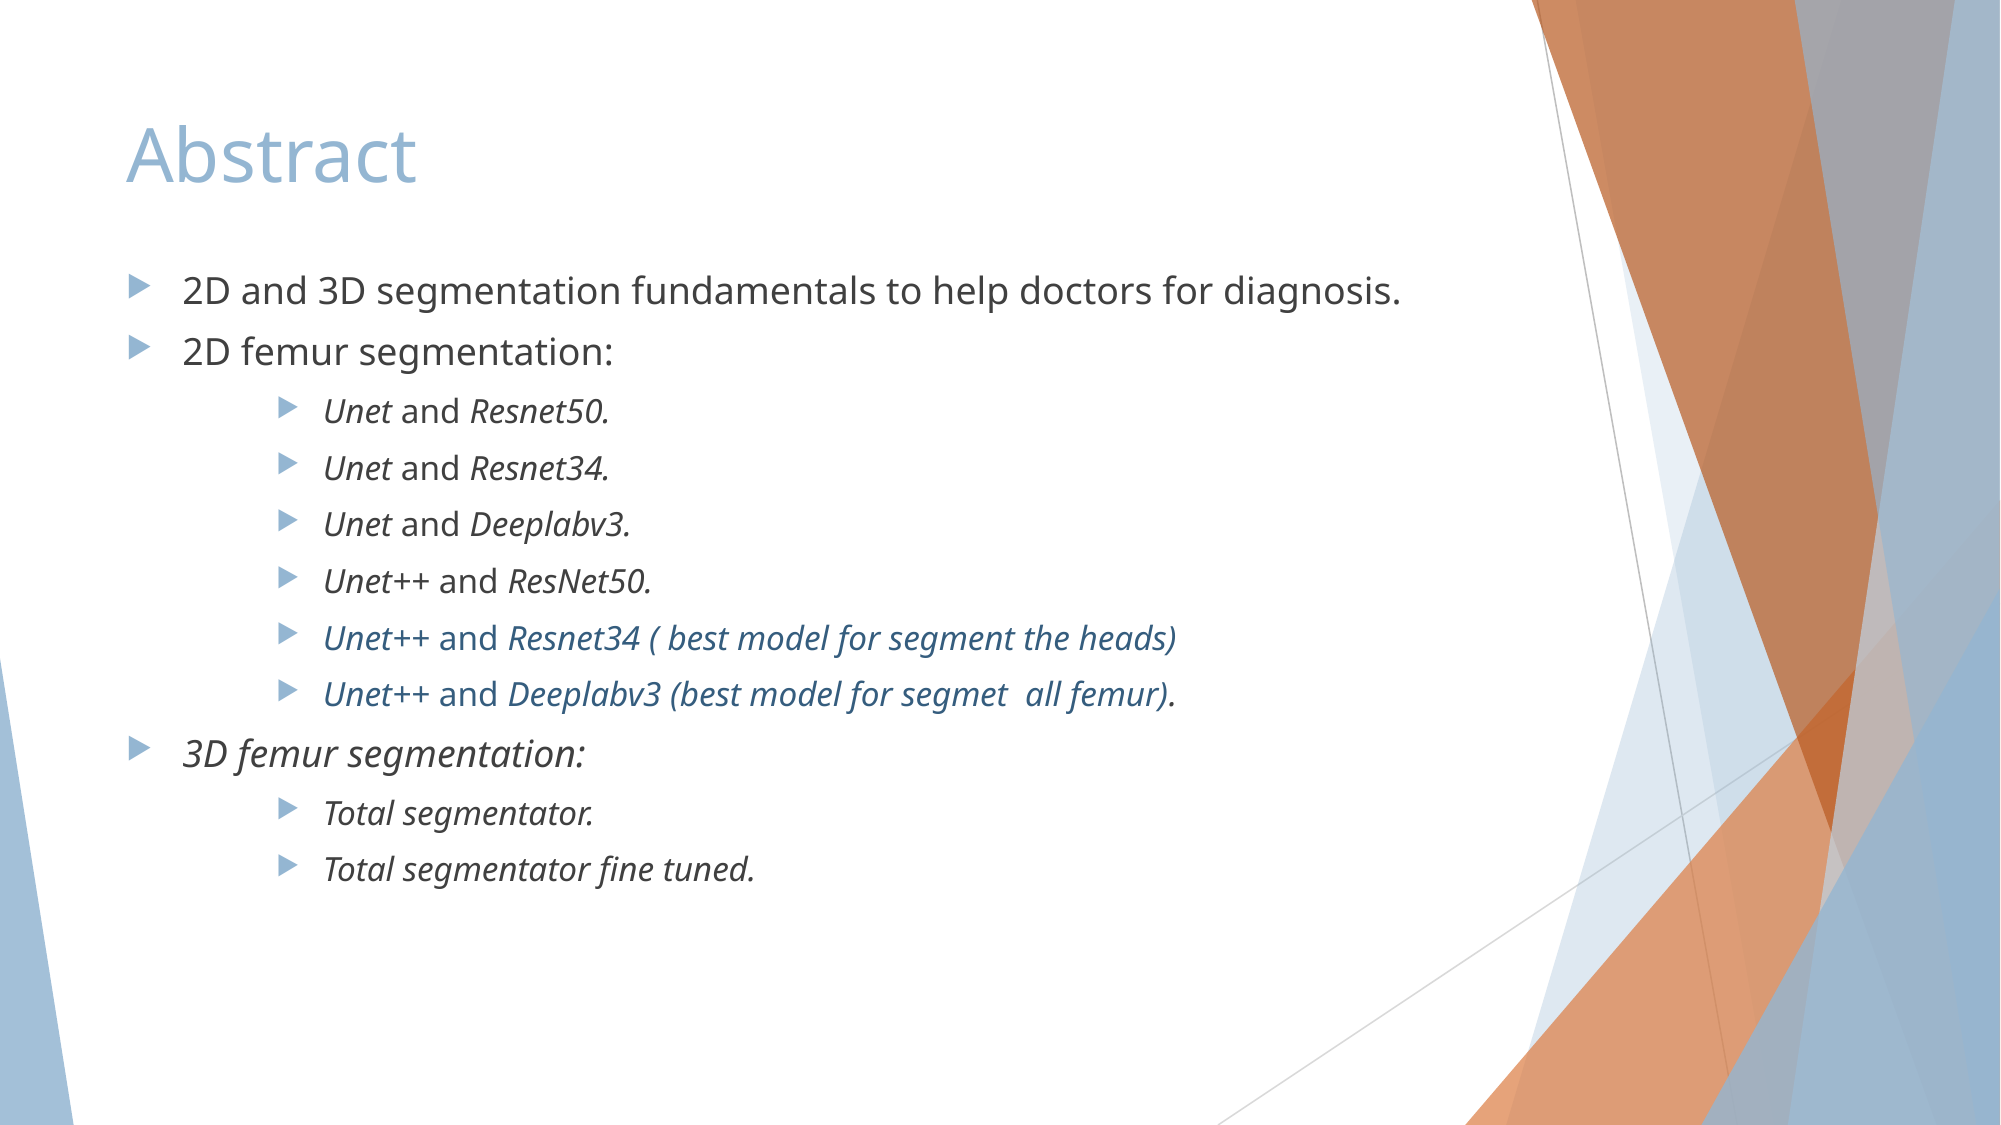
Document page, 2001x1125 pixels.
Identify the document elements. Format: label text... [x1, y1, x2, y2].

list 2D and 3D segmentation fundamentals to help doctors for diagnosis. 2D femur segmentation: Unet and Resnet50. Unet and Resnet34. Unet and Deeplabv3. Unet++ and ResNet50. Unet++ and Resnet34 ( best model for segment the heads) Unet++ and Deeplabv3 (best model for segmet all femur). 3D femur segmentation: Total segmentator. Total segmentator fine tuned. [111, 264, 1522, 902]
title Abstract [111, 99, 1522, 264]
